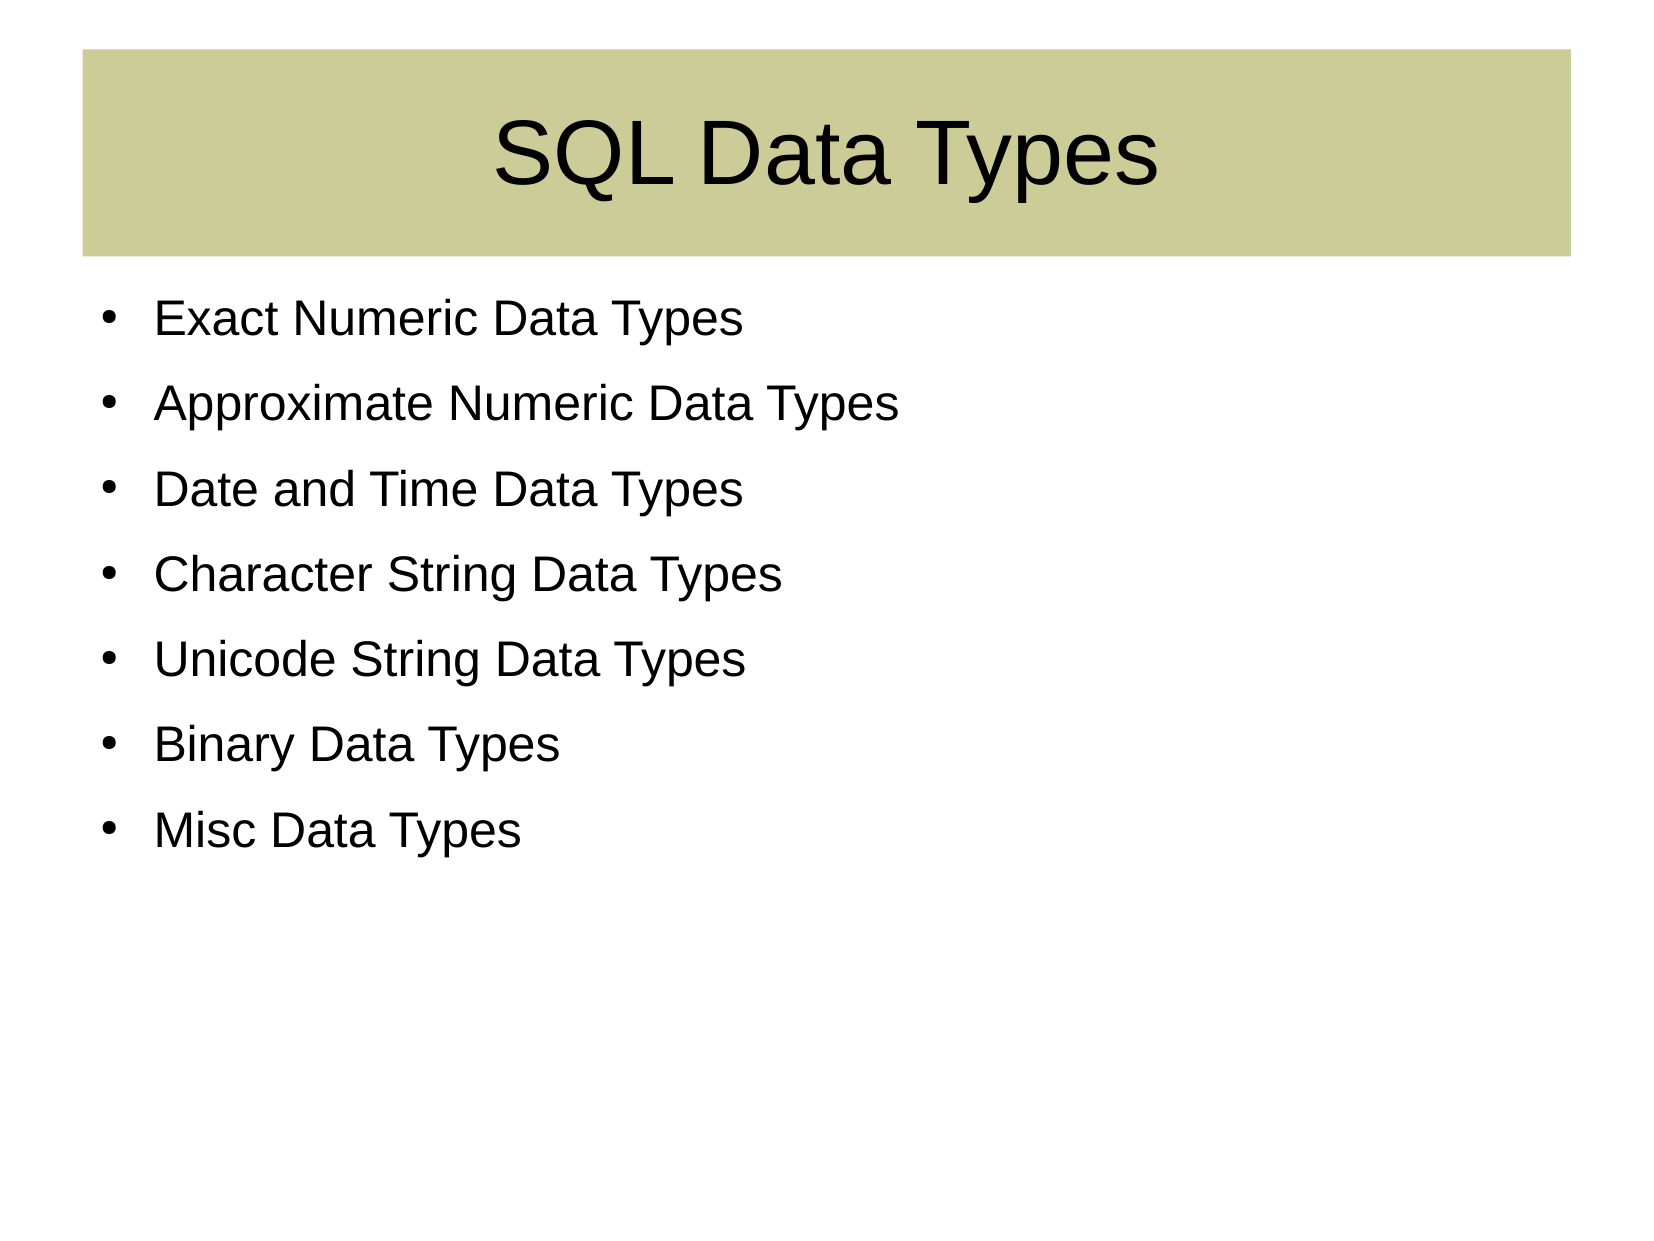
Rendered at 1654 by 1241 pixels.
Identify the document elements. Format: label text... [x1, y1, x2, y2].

list Exact Numeric Data Types Approximate Numeric Data Types Date and Time Data Types Character String Data Types Unicode String Data Types Binary Data Types Misc Data Types [82, 290, 1571, 1010]
title SQL Data Types [82, 49, 1571, 257]
